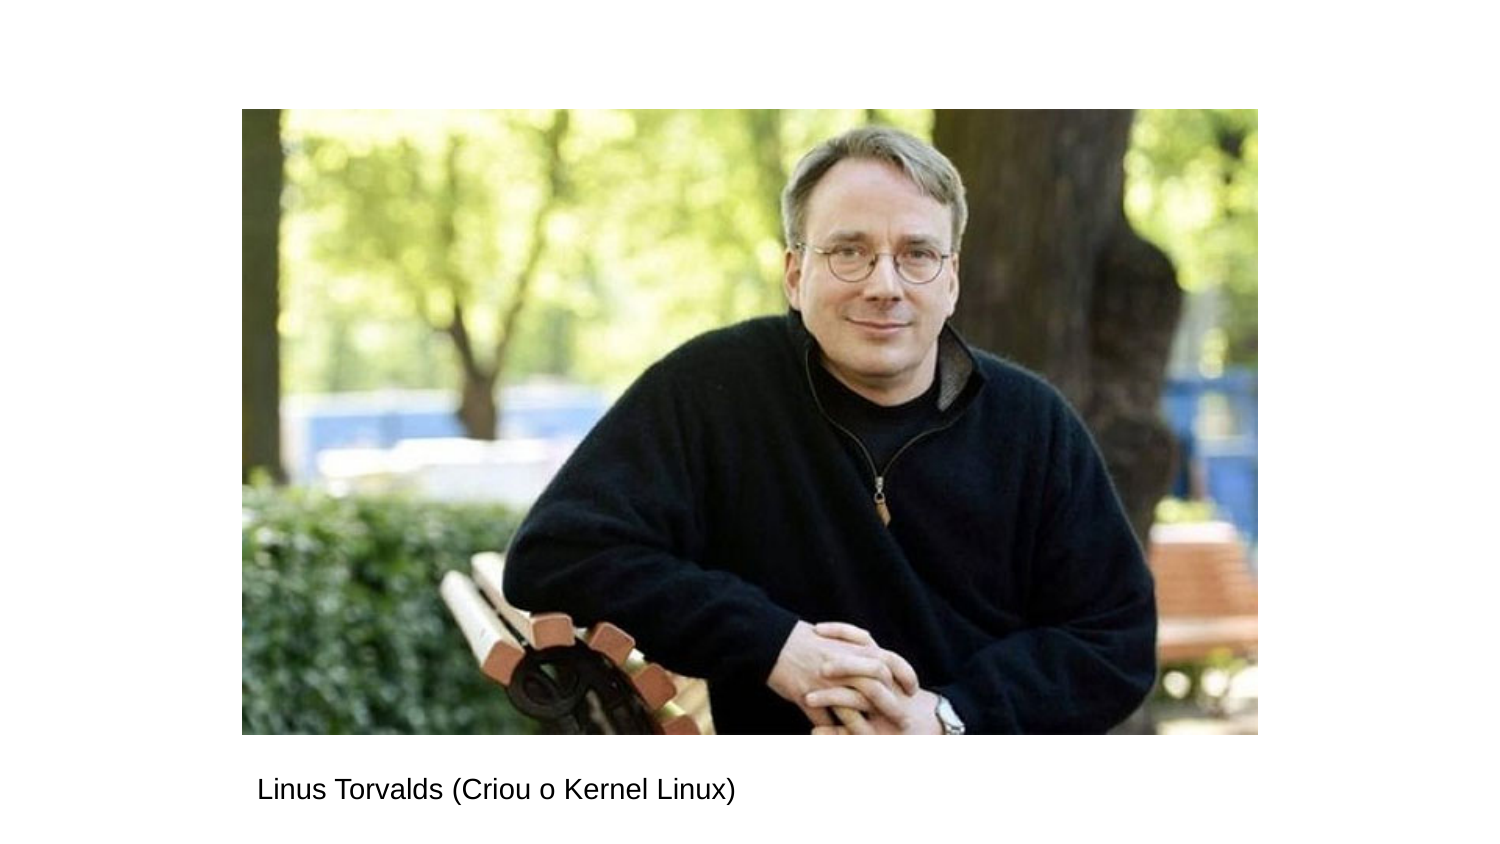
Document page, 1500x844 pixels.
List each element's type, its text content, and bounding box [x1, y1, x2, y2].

text_box Linus Torvalds (Criou o Kernel Linux) [242, 748, 768, 805]
picture [242, 109, 1258, 735]
